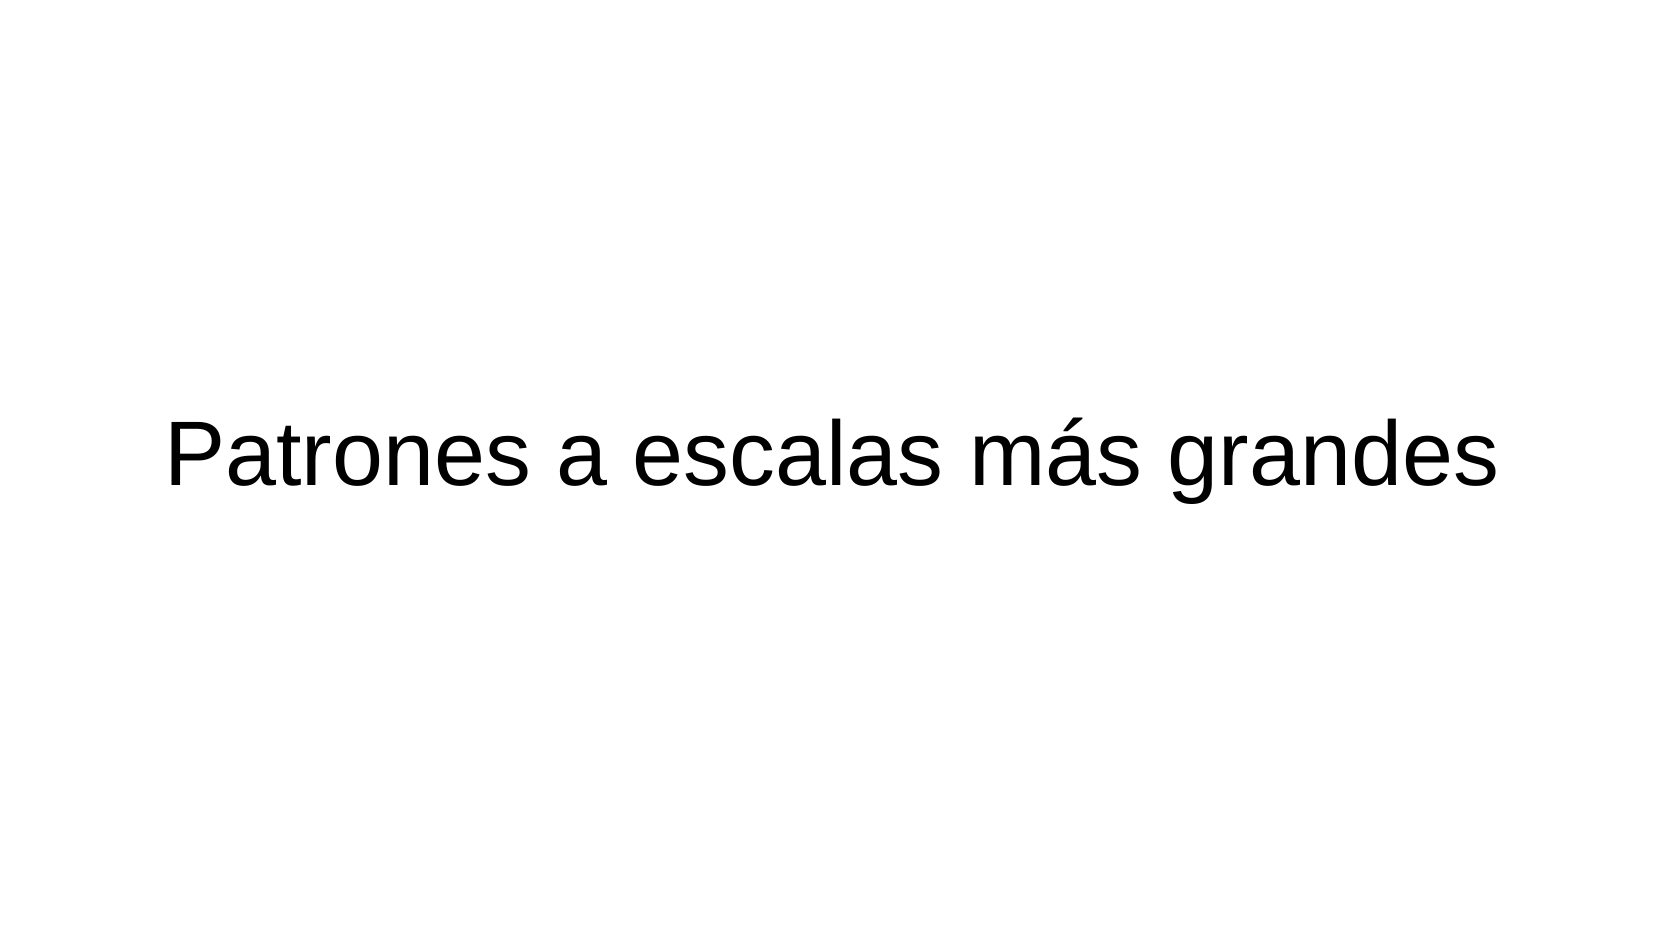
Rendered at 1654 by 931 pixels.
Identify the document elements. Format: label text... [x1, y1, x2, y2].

title Patrones a escalas más grandes [88, 376, 1577, 532]
